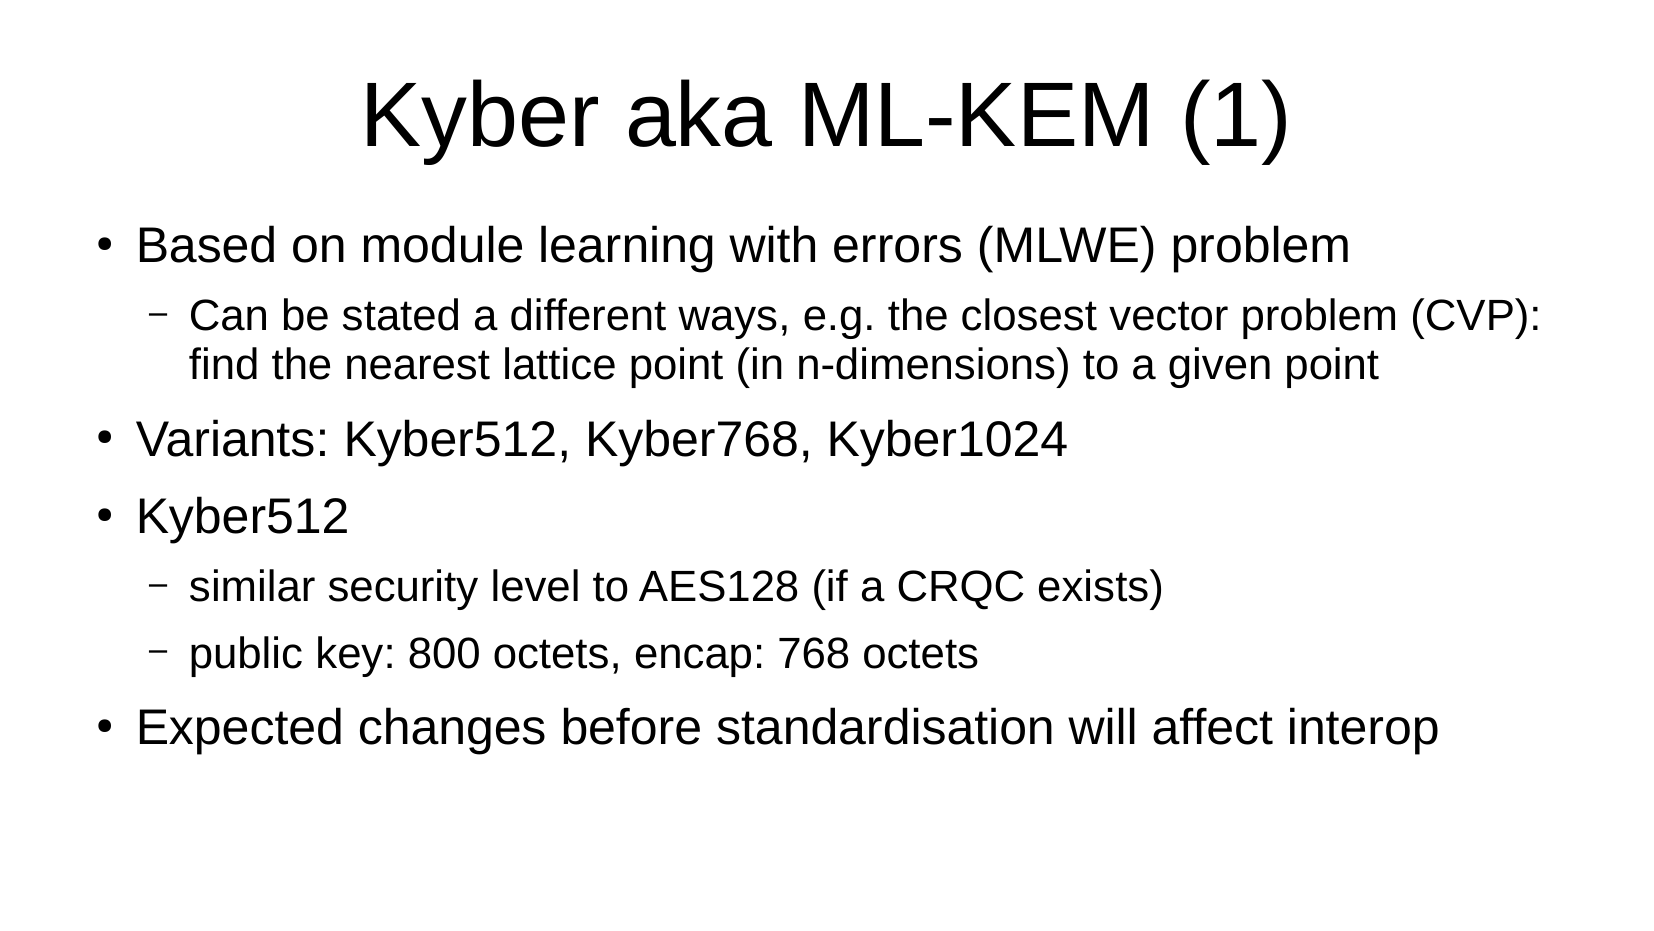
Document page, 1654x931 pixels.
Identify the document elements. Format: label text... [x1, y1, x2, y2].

list Based on module learning with errors (MLWE) problem Can be stated a different ways, e.g. the closest vector problem (CVP): find the nearest lattice point (in n-dimensions) to a given point Variants: Kyber512, Kyber768, Kyber1024 Kyber512 similar security level to AES128 (if a CRQC exists) public key: 800 octets, encap: 768 octets Expected changes before standardisation will affect interop [82, 217, 1571, 758]
title Kyber aka ML-KEM (1) [82, 37, 1571, 193]
